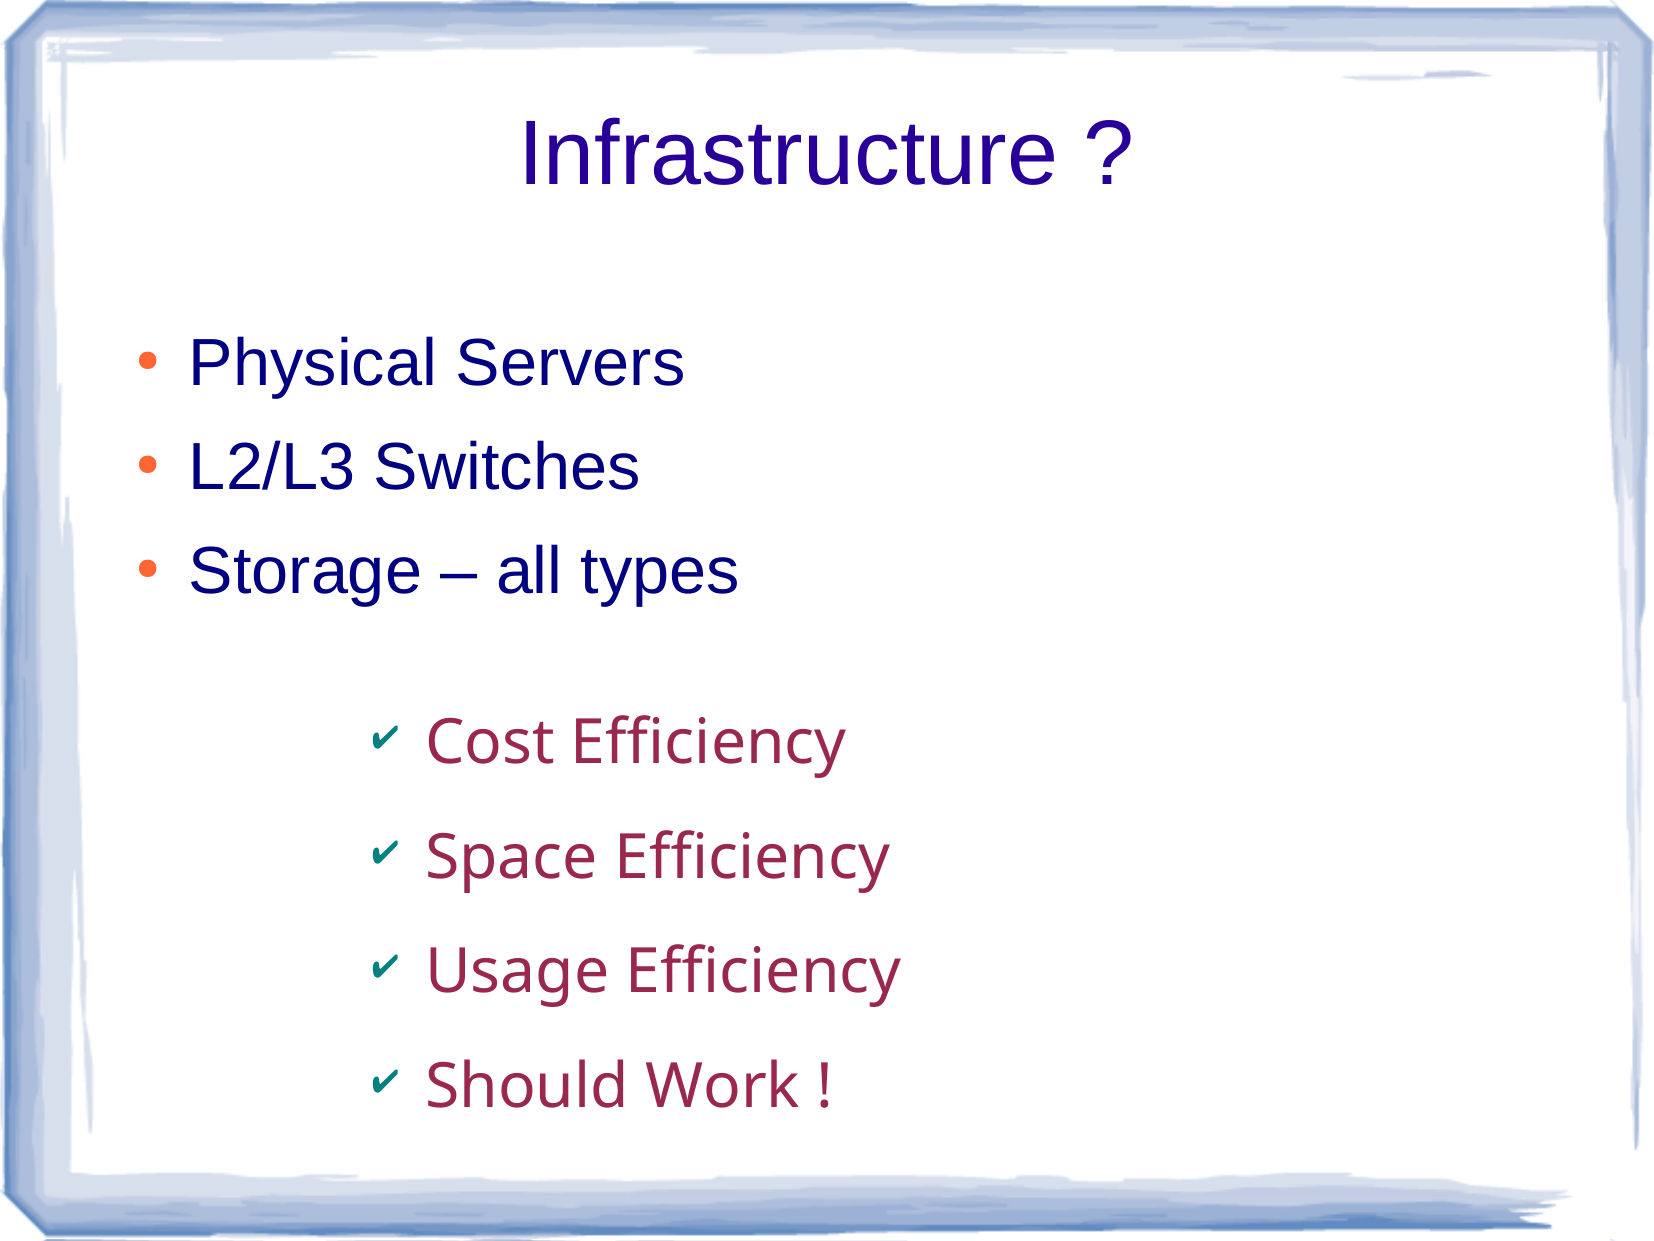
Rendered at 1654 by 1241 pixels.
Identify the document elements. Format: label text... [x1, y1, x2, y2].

list Cost Efficiency Space Efficiency Usage Efficiency Should Work ! [354, 696, 1063, 1086]
list Physical Servers L2/L3 Switches Storage – all types [118, 324, 863, 650]
picture [0, 0, 1654, 1241]
title Infrastructure ? [82, 49, 1571, 257]
